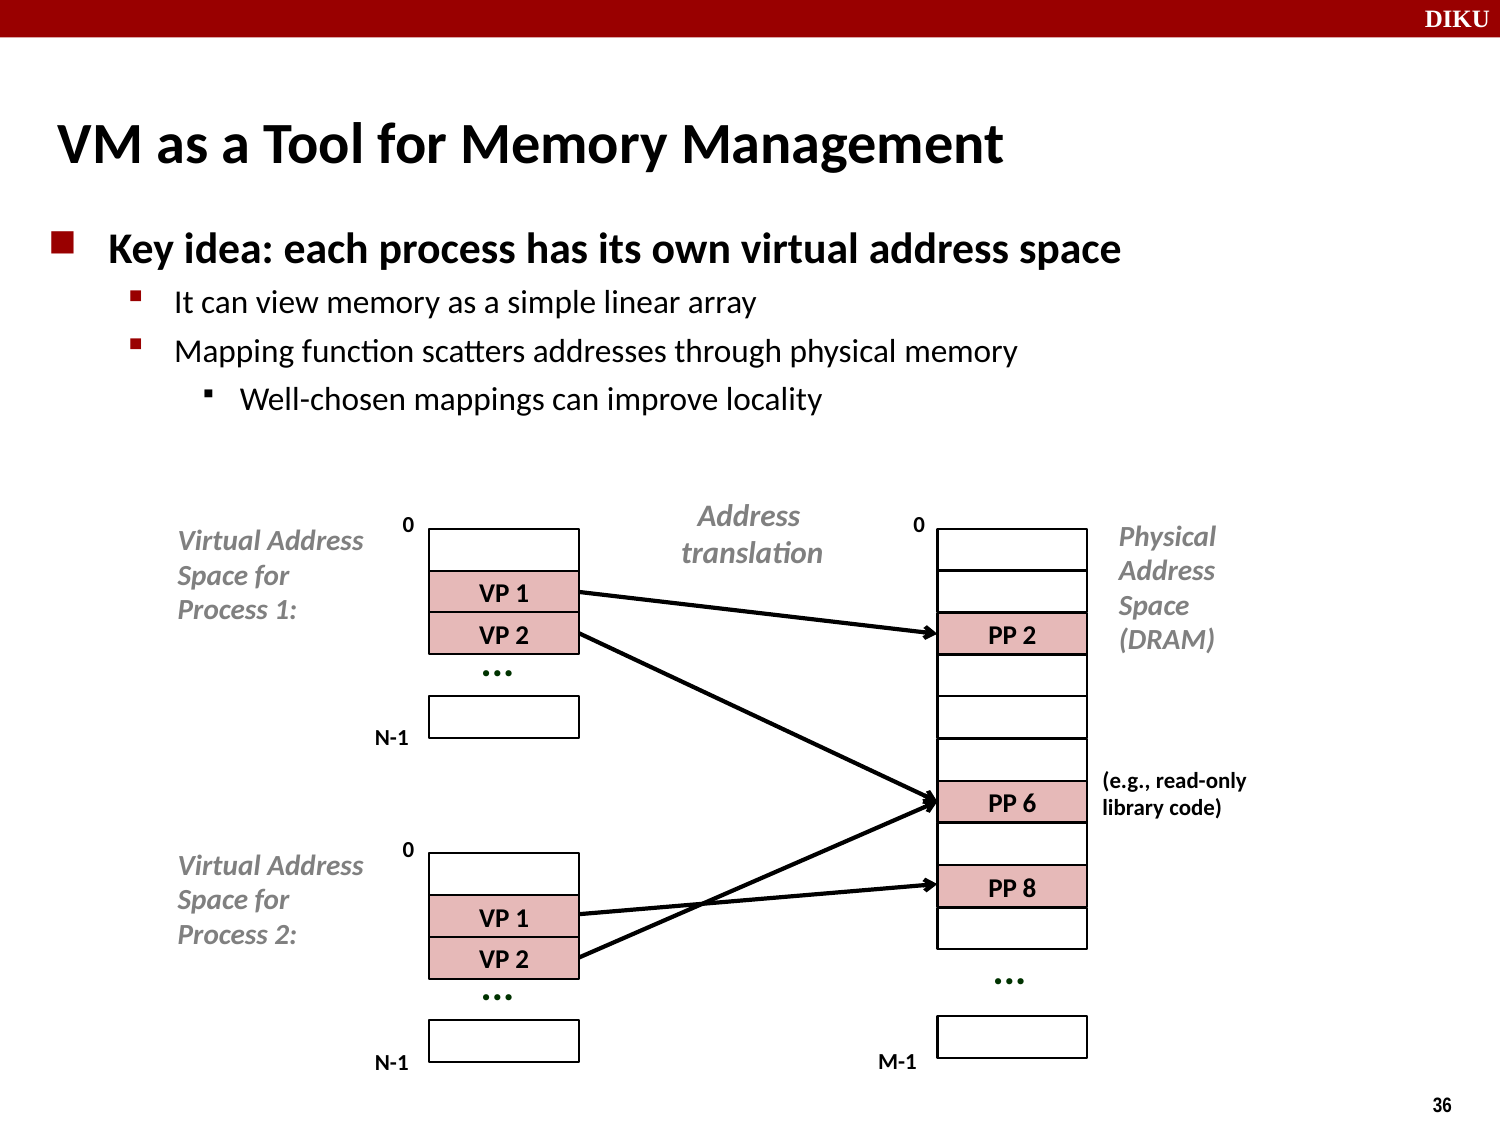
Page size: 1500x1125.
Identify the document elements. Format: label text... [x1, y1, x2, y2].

text_box PP 6 [937, 780, 1088, 822]
text_box (e.g., read-only library code) [1088, 760, 1326, 844]
text_box 0 [898, 503, 944, 553]
text_box Key idea: each process has its own virtual address space It can view memory as a simple linear array Mapping function scatters addresses through physical memory Well-chosen mappings can improve locality [37, 212, 1326, 419]
text_box VP 1 [429, 571, 580, 612]
text_box VM as a Tool for Memory Management [43, 93, 1456, 188]
text_box VP 1 [429, 895, 580, 936]
text_box ... [465, 957, 536, 1033]
text_box PP 8 [937, 865, 1088, 907]
text_box VP 2 [429, 612, 580, 655]
text_box Address translation [642, 487, 863, 603]
text_box VP 2 [429, 936, 580, 979]
text_box 0 [387, 503, 433, 553]
text_box ... [977, 941, 1048, 1017]
text_box Virtual Address Space for Process 2: [162, 841, 388, 1033]
text_box N-1 [359, 716, 433, 767]
text_box M-1 [863, 1040, 943, 1091]
text_box PP 2 [937, 612, 1088, 653]
text_box Virtual Address Space for Process 1: [162, 516, 388, 708]
text_box ... [465, 633, 536, 708]
text_box 0 [387, 828, 433, 878]
text_box Physical Address Space (DRAM) [1104, 511, 1280, 704]
text_box N-1 [359, 1041, 433, 1092]
